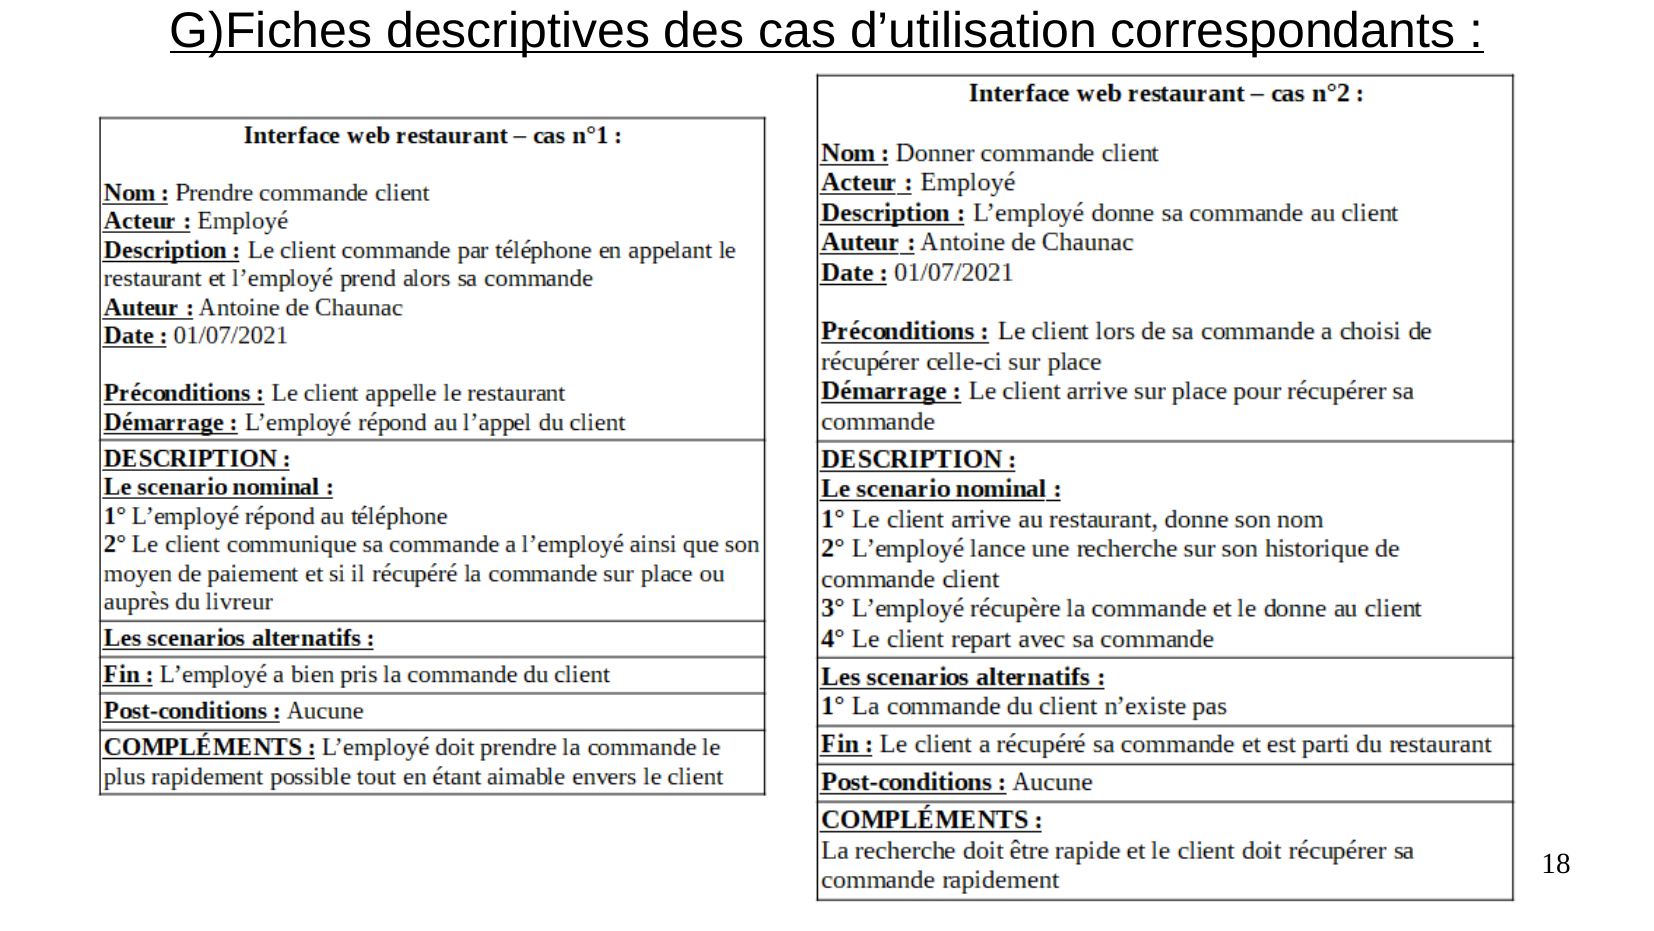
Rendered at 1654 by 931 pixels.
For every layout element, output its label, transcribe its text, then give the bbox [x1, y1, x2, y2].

title G)Fiches descriptives des cas d’utilisation correspondants : [82, 0, 1571, 109]
picture [94, 107, 778, 807]
picture [814, 68, 1524, 910]
